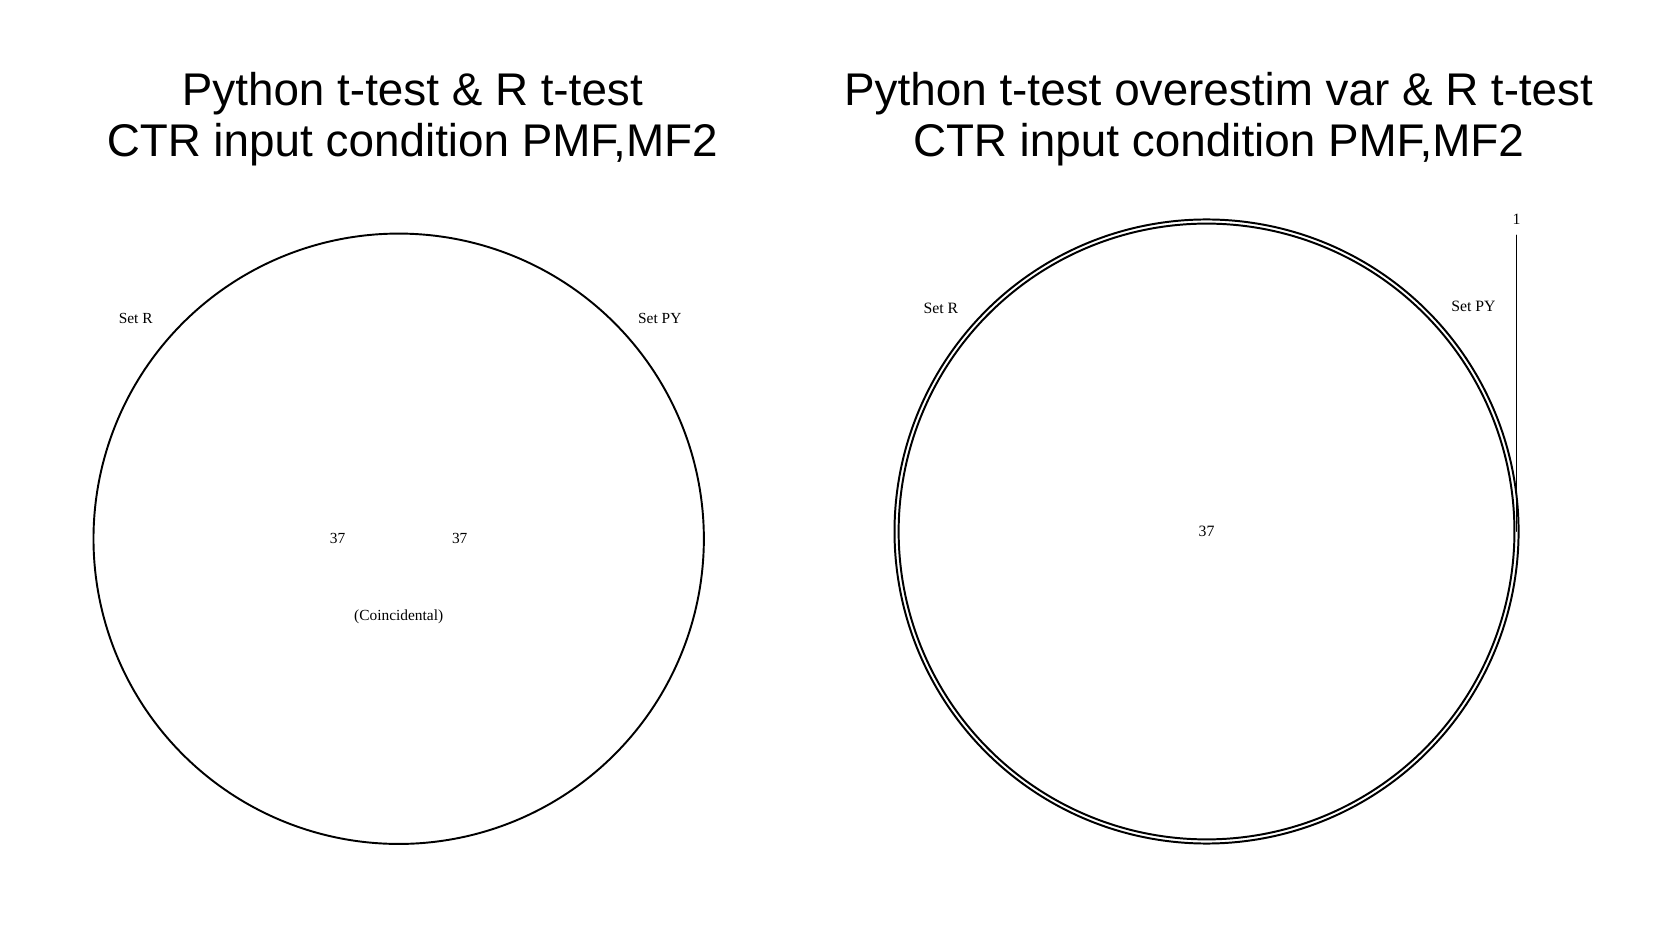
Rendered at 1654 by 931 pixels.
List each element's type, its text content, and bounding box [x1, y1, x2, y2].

picture [875, 200, 1538, 863]
title Python t-test & R t-test CTR input condition PMF,MF2 [37, 37, 788, 193]
title Python t-test overestim var & R t-test CTR input condition PMF,MF2 [825, 37, 1613, 193]
picture [75, 215, 723, 863]
